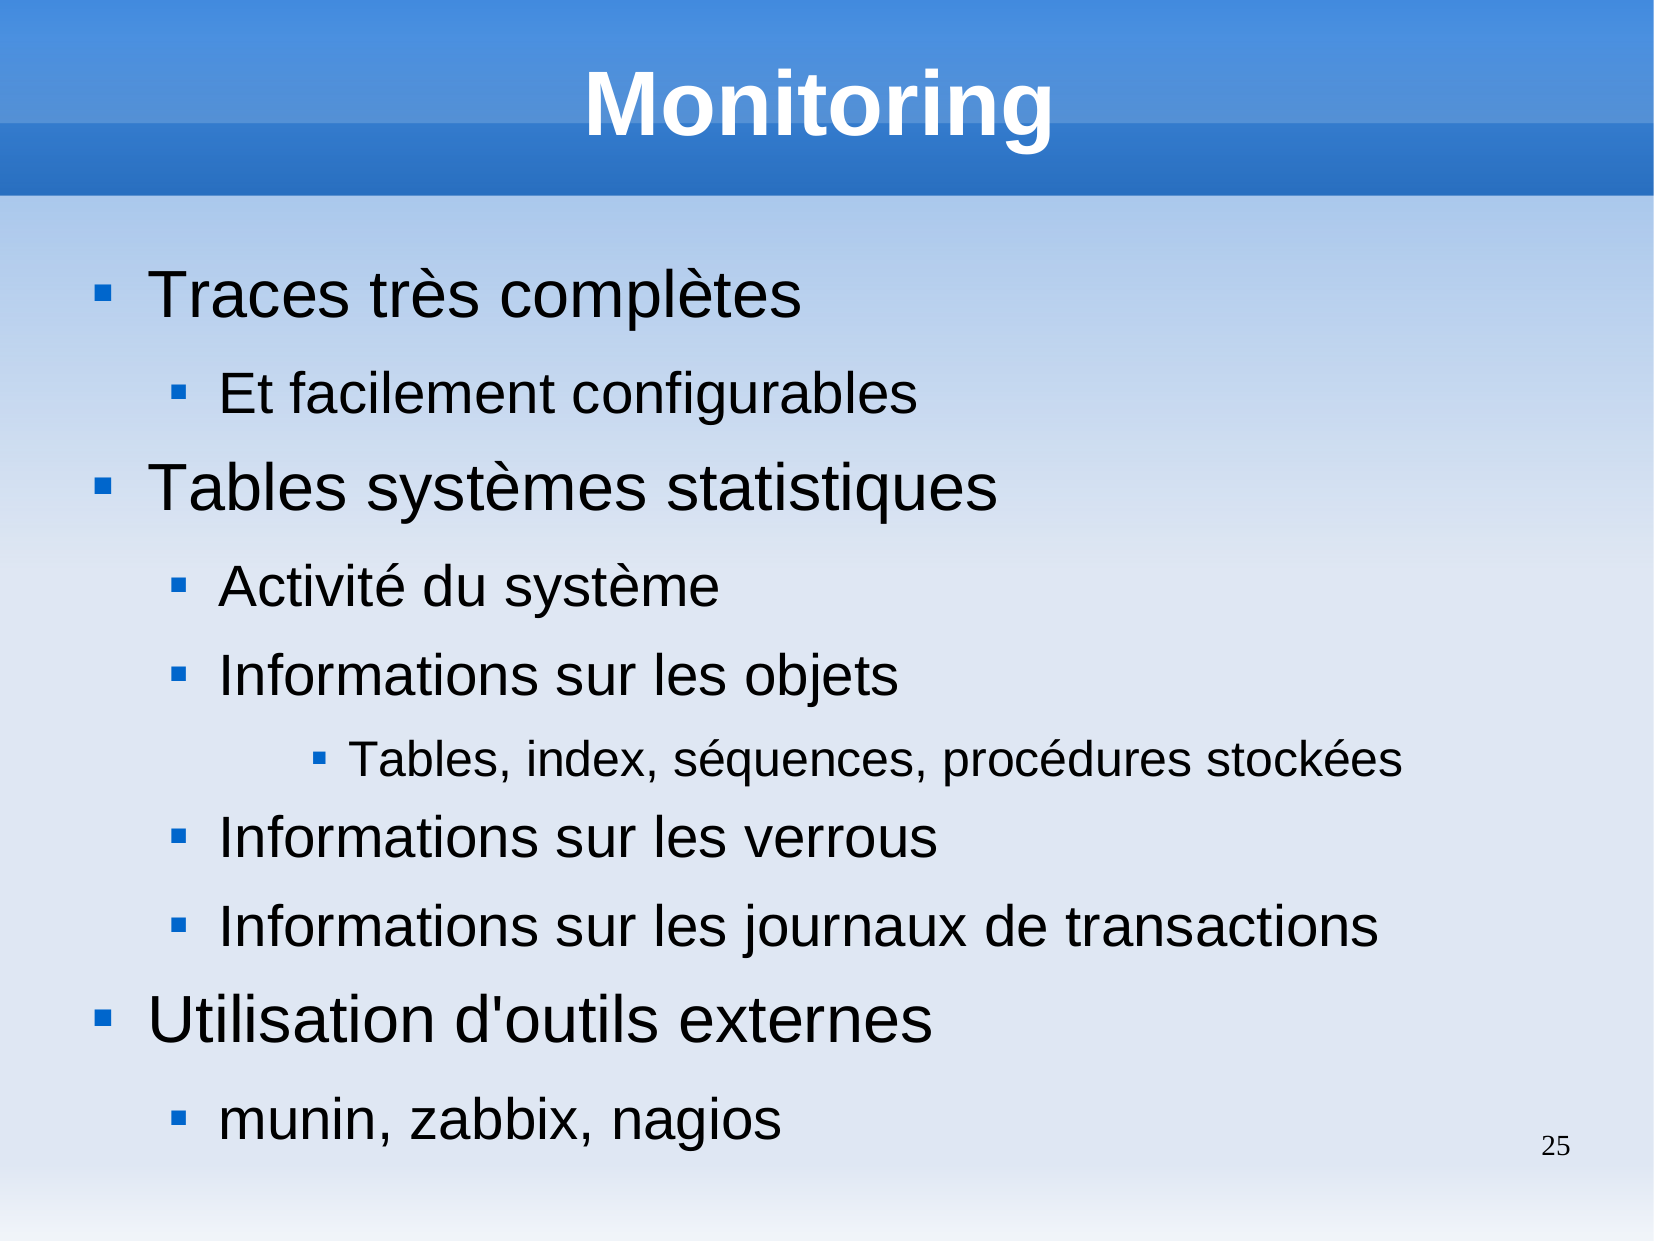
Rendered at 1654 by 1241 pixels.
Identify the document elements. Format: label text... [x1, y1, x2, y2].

picture [0, 0, 1654, 1241]
title Monitoring [76, 7, 1565, 200]
list Traces très complètes Et facilement configurables Tables systèmes statistiques Activité du système Informations sur les objets Tables, index, séquences, procédures stockées Informations sur les verrous Informations sur les journaux de transactions Utilisation d'outils externes munin, zabbix, nagios [76, 256, 1565, 1152]
